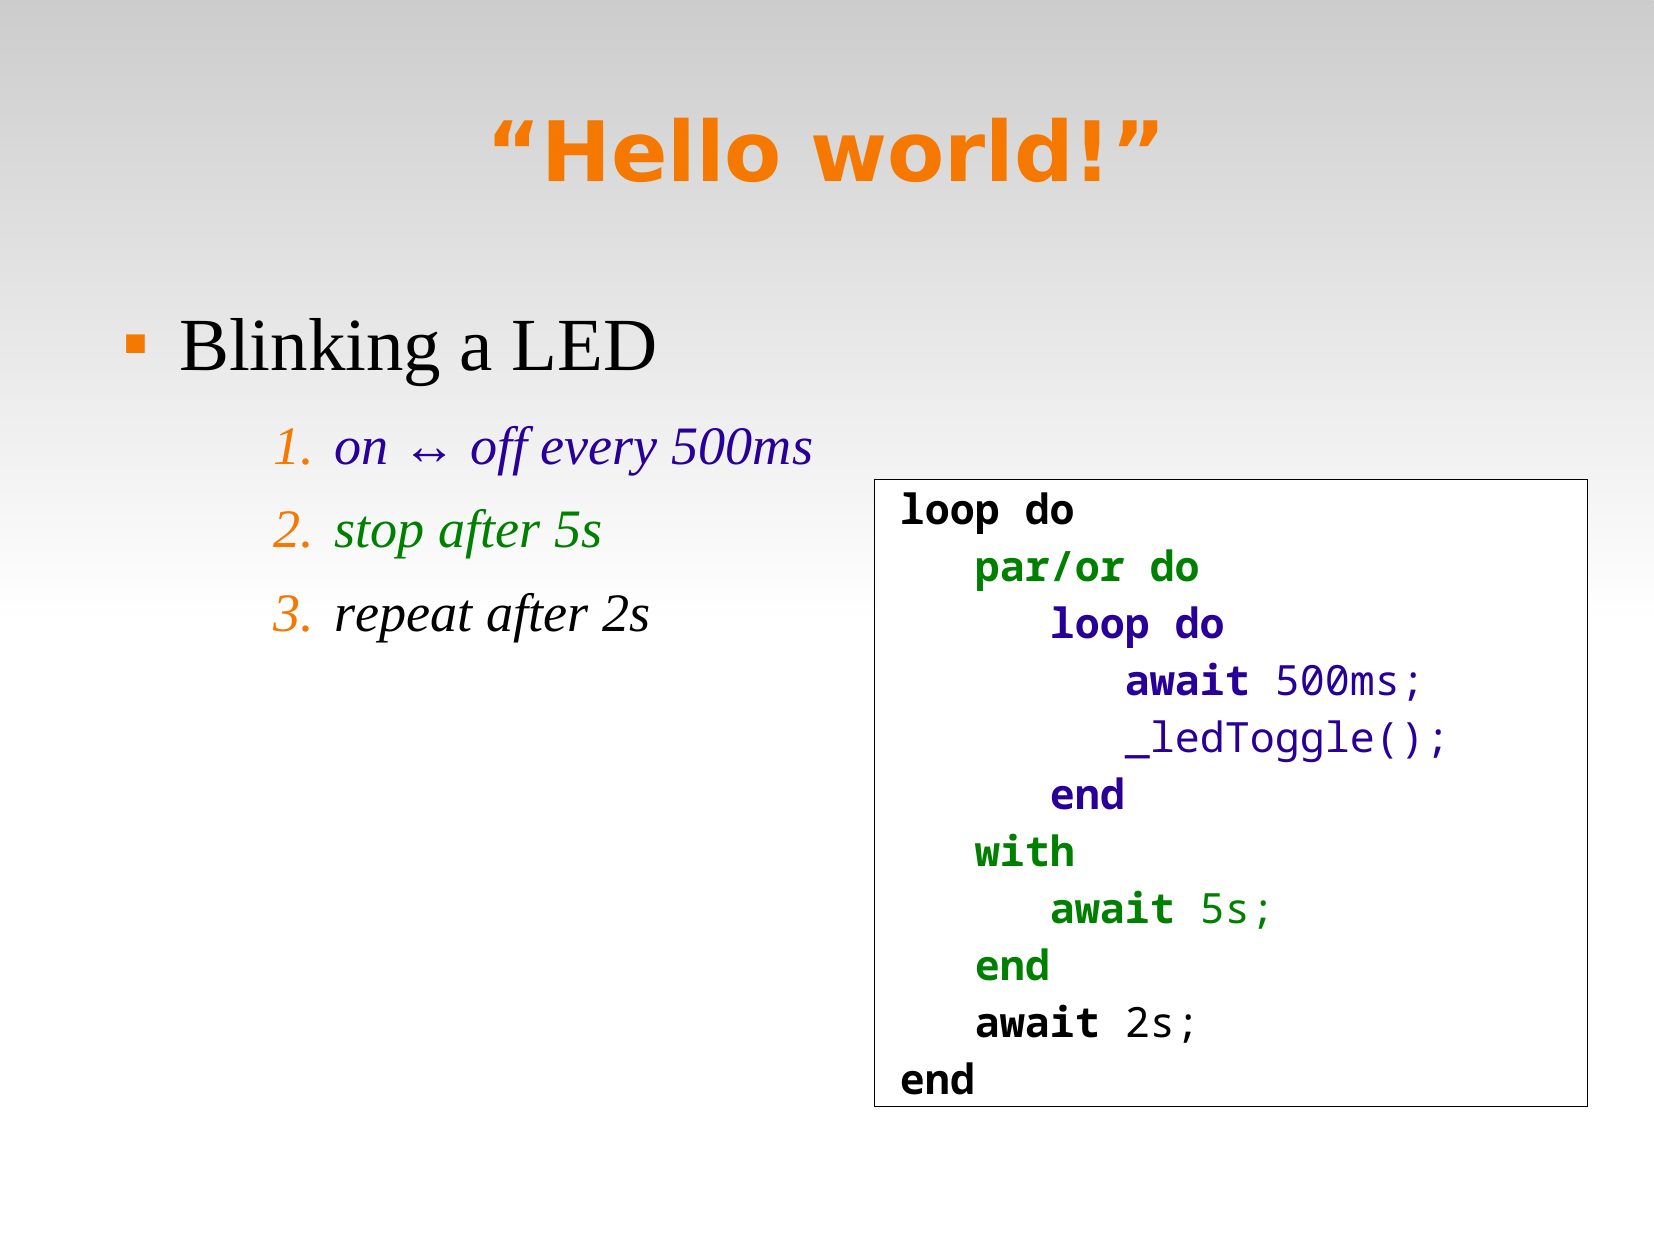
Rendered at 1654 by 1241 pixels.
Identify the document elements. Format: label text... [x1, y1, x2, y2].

text_box loop do par/or do loop do await 500ms; _ledToggle(); end with await 5s; end await 2s; end [874, 492, 1588, 1094]
list Blinking a LED on ↔ off every 500ms stop after 5s repeat after 2s [37, 303, 1388, 853]
title “Hello world!” [82, 49, 1571, 257]
